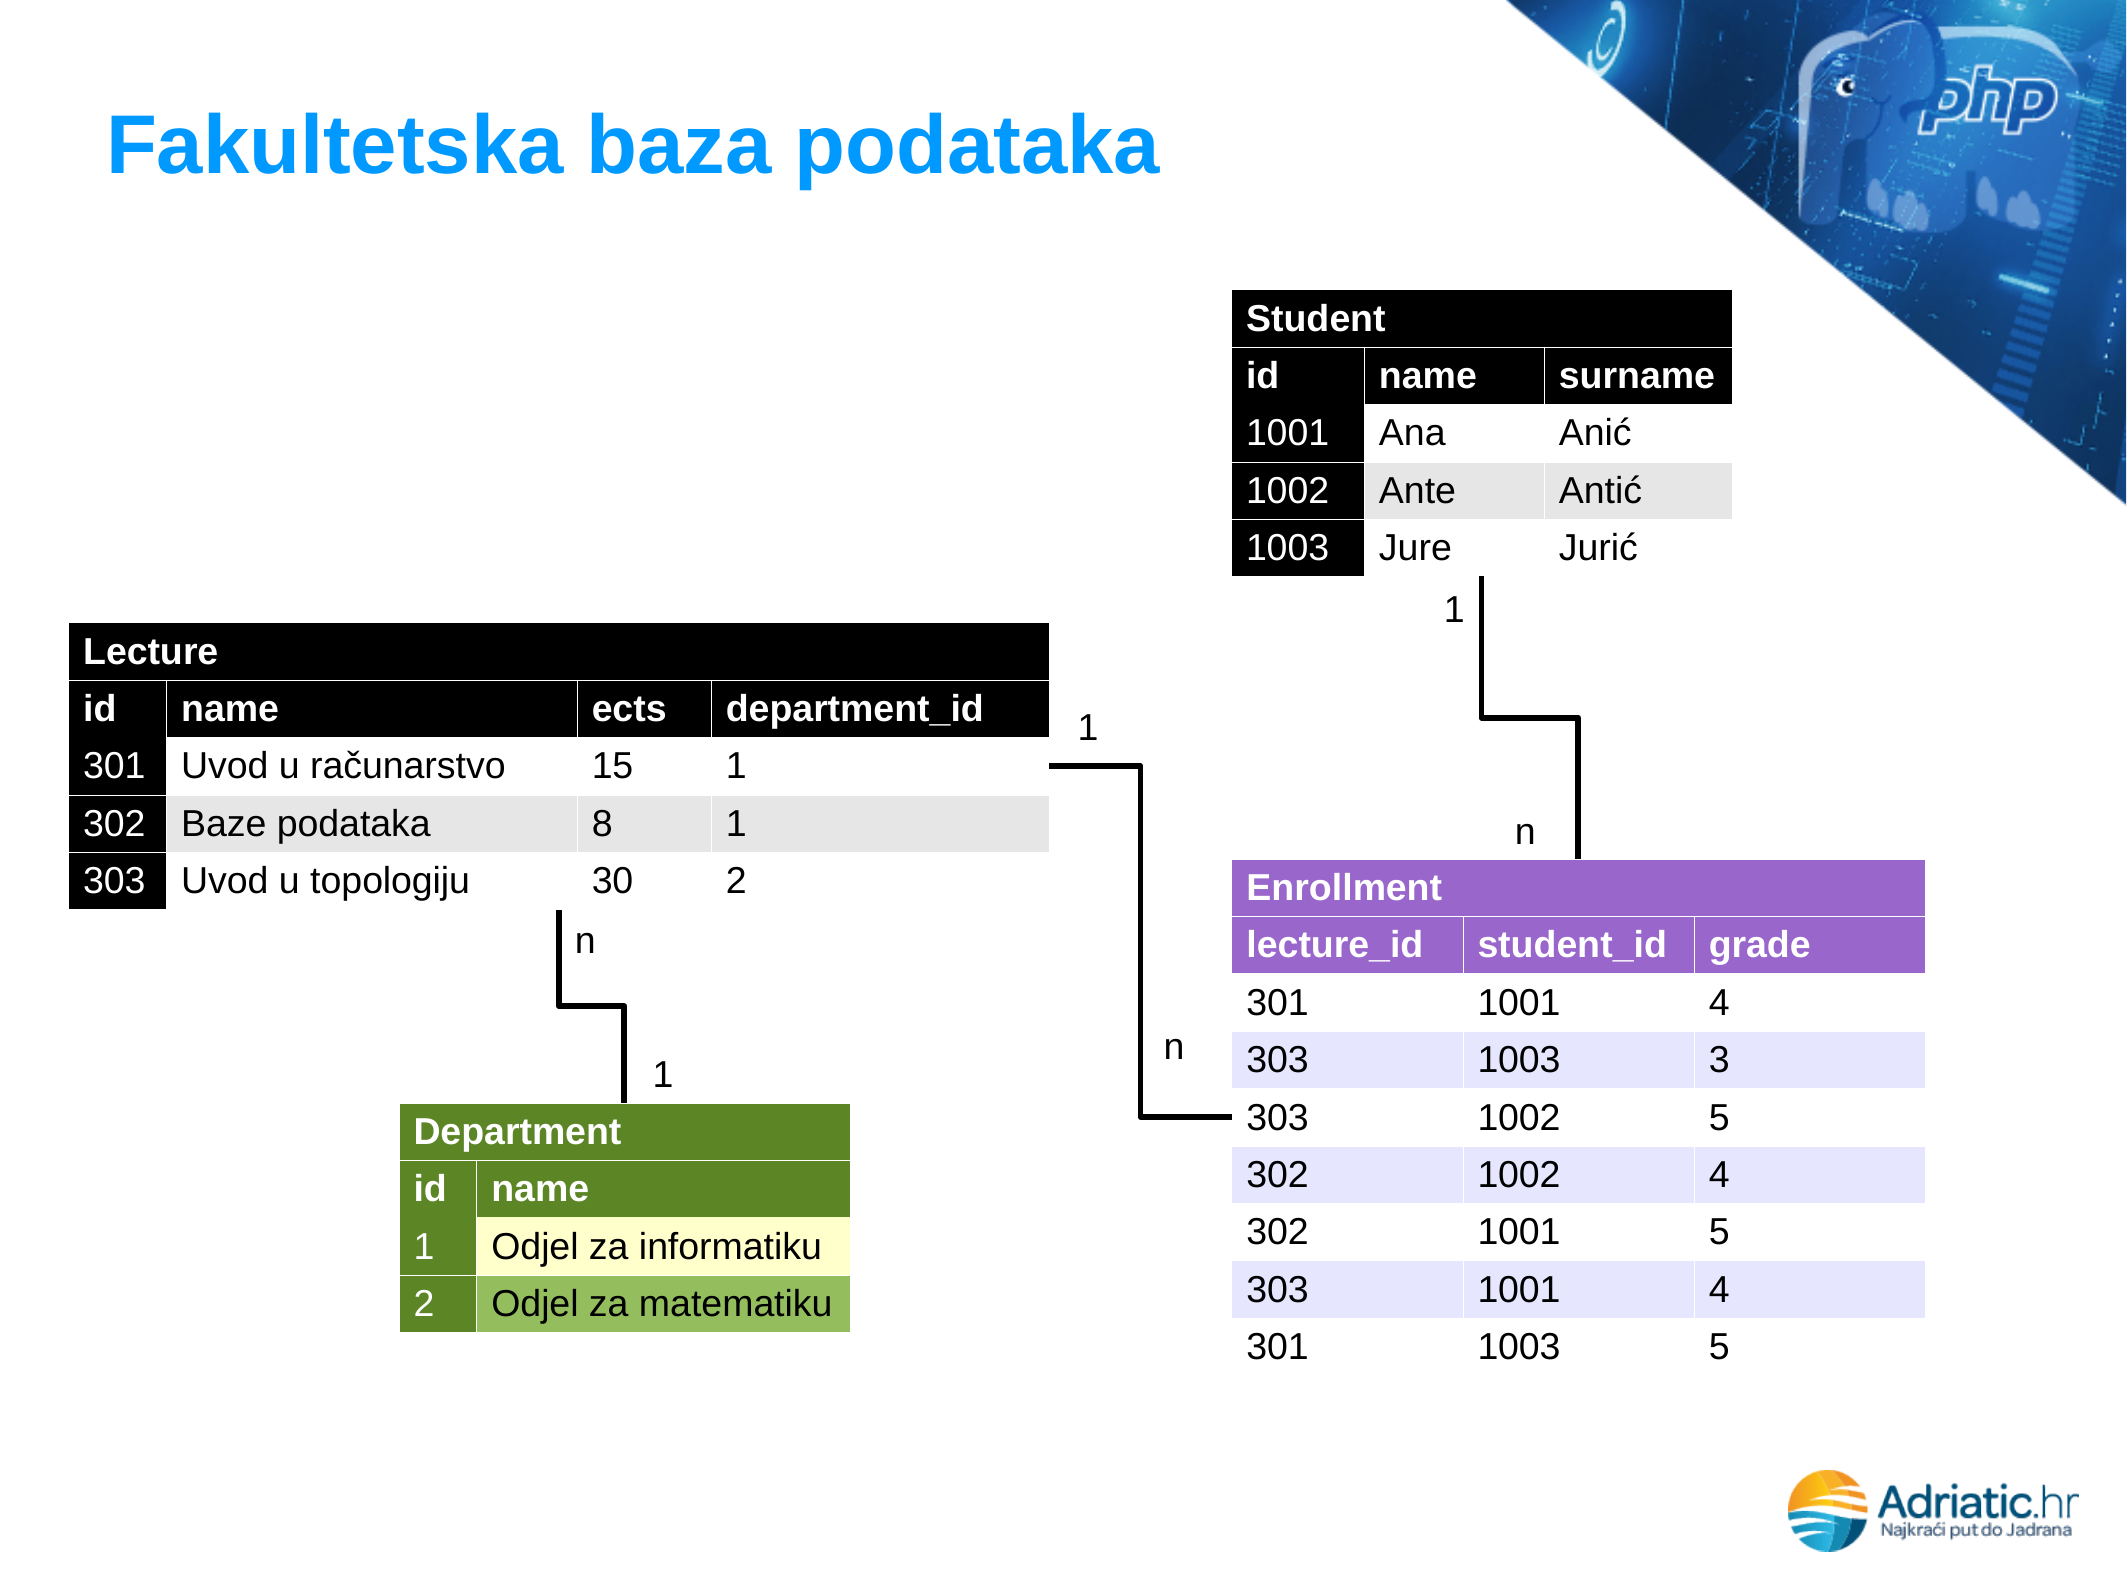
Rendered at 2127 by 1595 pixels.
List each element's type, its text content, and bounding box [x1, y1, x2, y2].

table_cell ects [578, 681, 711, 737]
text_box n [1148, 1017, 1232, 1075]
table_cell 303 [1232, 1089, 1463, 1146]
table_cell 1002 [1464, 1089, 1694, 1146]
table_cell 301 [1232, 1319, 1463, 1375]
table_cell student_id [1464, 917, 1694, 973]
text_box 1 [1429, 580, 1501, 638]
table_cell id [400, 1161, 476, 1217]
table_cell name [167, 681, 577, 737]
table_cell Ana [1365, 404, 1544, 462]
table_cell Jure [1365, 520, 1544, 576]
table_cell 4 [1695, 1147, 1925, 1203]
table_cell 1 [712, 796, 1049, 852]
table_cell 1001 [1464, 1261, 1694, 1318]
text_box n [562, 911, 643, 969]
table_cell Uvod u topologiju [167, 853, 577, 909]
table_cell 1002 [1464, 1147, 1694, 1203]
table_cell 303 [69, 853, 166, 909]
text_box 1 [1062, 699, 1134, 756]
table_cell 303 [1232, 1032, 1463, 1088]
table_cell Odjel za matematiku [477, 1276, 850, 1332]
table_cell 1001 [1464, 974, 1694, 1031]
table_cell Ante [1365, 463, 1544, 519]
table_cell 1003 [1464, 1032, 1694, 1088]
table_cell 1001 [1464, 1204, 1694, 1260]
table_cell id [69, 681, 166, 737]
table_cell department_id [712, 681, 1049, 737]
table_cell 1002 [1232, 463, 1364, 519]
table_cell Uvod u računarstvo [167, 737, 577, 795]
table_cell Jurić [1545, 520, 1732, 576]
table_cell 3 [1695, 1032, 1925, 1088]
table_header Enrollment [1232, 860, 1925, 916]
text_box 1 [637, 1045, 709, 1103]
table_cell id [1232, 348, 1364, 404]
table_cell surname [1545, 348, 1732, 404]
table_header Lecture [69, 623, 1049, 680]
table_cell 302 [1232, 1147, 1463, 1203]
table_cell 2 [400, 1276, 476, 1332]
text_box n [1500, 803, 1583, 860]
title Fakultetska baza podataka [106, 70, 1630, 219]
table_header Student [1232, 290, 1732, 347]
table_cell 1 [712, 737, 1049, 795]
table_cell 302 [69, 796, 166, 852]
table_cell 2 [712, 853, 1049, 909]
table_header Department [400, 1104, 850, 1160]
table_cell 1003 [1464, 1319, 1694, 1375]
picture [1505, 0, 2127, 625]
table_cell 4 [1695, 974, 1925, 1031]
table_cell name [477, 1161, 850, 1217]
table_cell Baze podataka [167, 796, 577, 852]
table_cell Odjel za informatiku [477, 1217, 850, 1275]
table_cell 301 [1232, 974, 1463, 1031]
table_cell Antić [1545, 463, 1732, 519]
table_cell 303 [1232, 1261, 1463, 1318]
table_cell Anić [1545, 404, 1732, 462]
table_cell name [1365, 348, 1544, 404]
table_cell 302 [1232, 1204, 1463, 1260]
table_cell 301 [69, 737, 166, 795]
table_cell 5 [1695, 1089, 1925, 1146]
table_cell grade [1695, 917, 1925, 973]
table_cell lecture_id [1232, 917, 1463, 973]
table_cell 30 [578, 853, 711, 909]
table_cell 1003 [1232, 520, 1364, 576]
table_cell 8 [578, 796, 711, 852]
table_cell 5 [1695, 1319, 1925, 1375]
table_cell 4 [1695, 1261, 1925, 1318]
table_cell 5 [1695, 1204, 1925, 1260]
table_cell 1001 [1232, 404, 1364, 462]
table_cell 1 [400, 1217, 476, 1275]
picture [1788, 1470, 2079, 1552]
table_cell 15 [578, 737, 711, 795]
